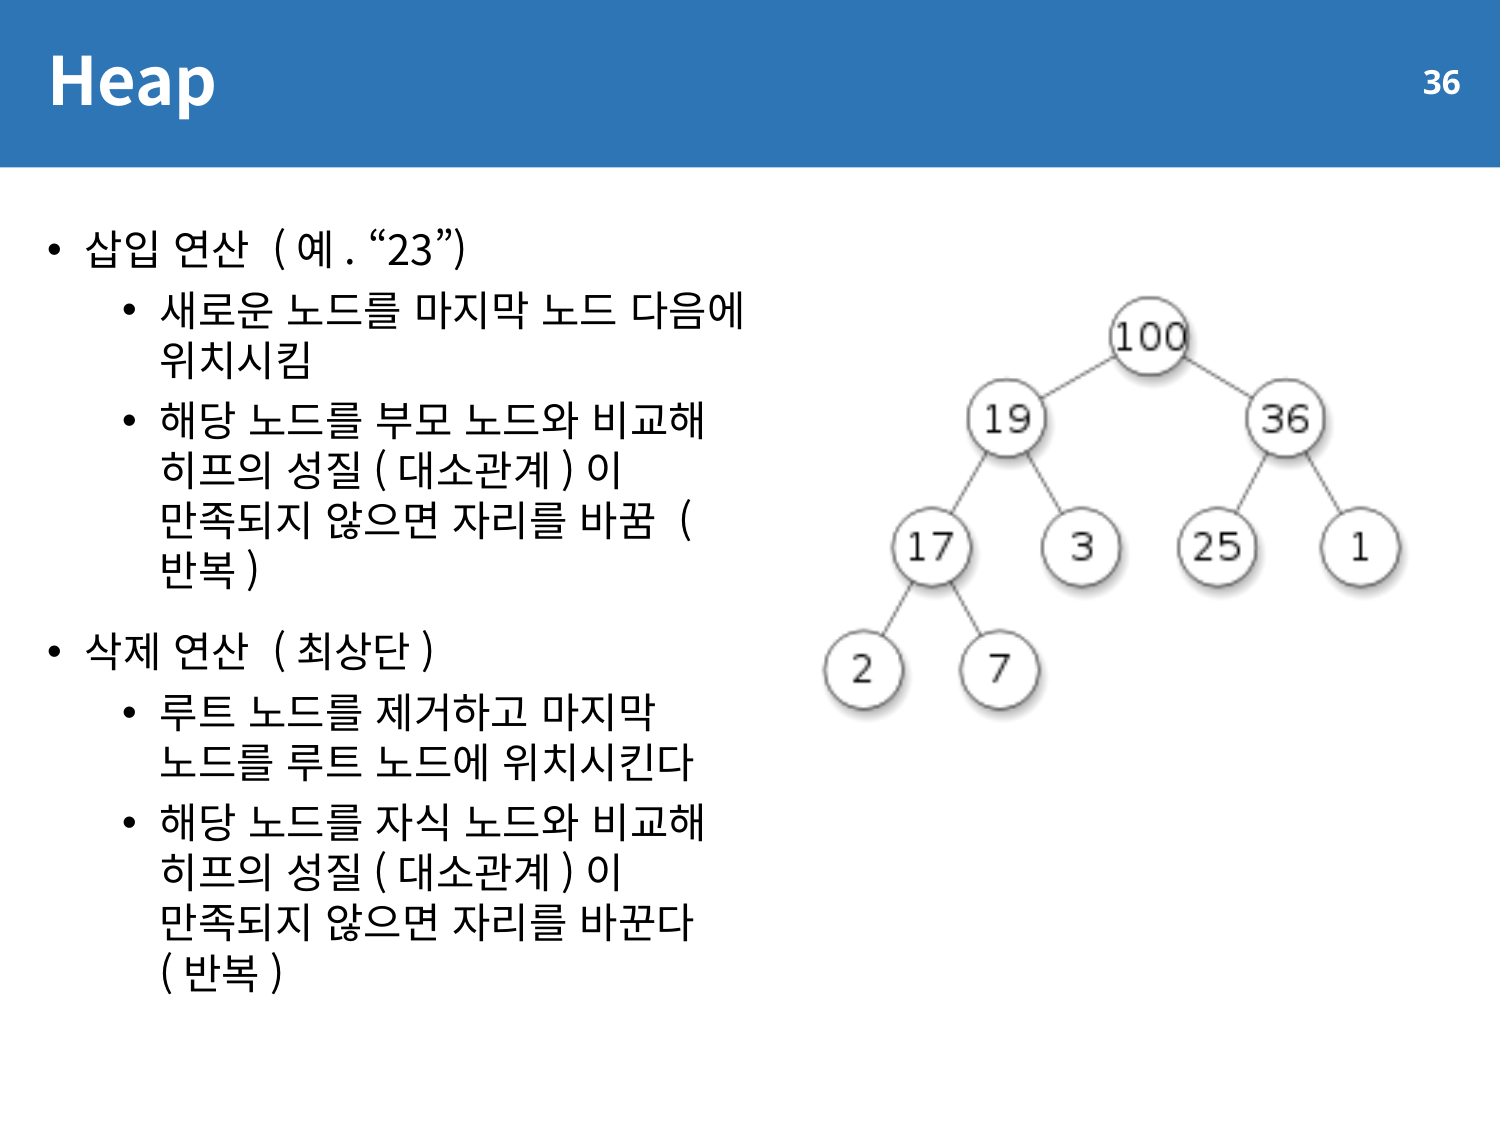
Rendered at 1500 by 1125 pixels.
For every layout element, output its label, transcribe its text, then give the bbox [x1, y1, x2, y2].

picture [789, 255, 1471, 760]
slide_number <number> [1273, 53, 1476, 114]
title Heap [32, 20, 1476, 148]
list 삽입 연산 (예. “23”) 새로운 노드를 마지막 노드 다음에 위치시킴 해당 노드를 부모 노드와 비교해 히프의 성질(대소관계)이 만족되지 않으면 자리를 바꿈 (반복) 삭제 연산 (최상단) 루트 노드를 제거하고 마지막 노드를 루트 노드에 위치시킨다 해당 노드를 자식 노드와 비교해 히프의 성질(대소관계)이 만족되지 않으면 자리를 바꾼다 (반복) [32, 206, 790, 1100]
